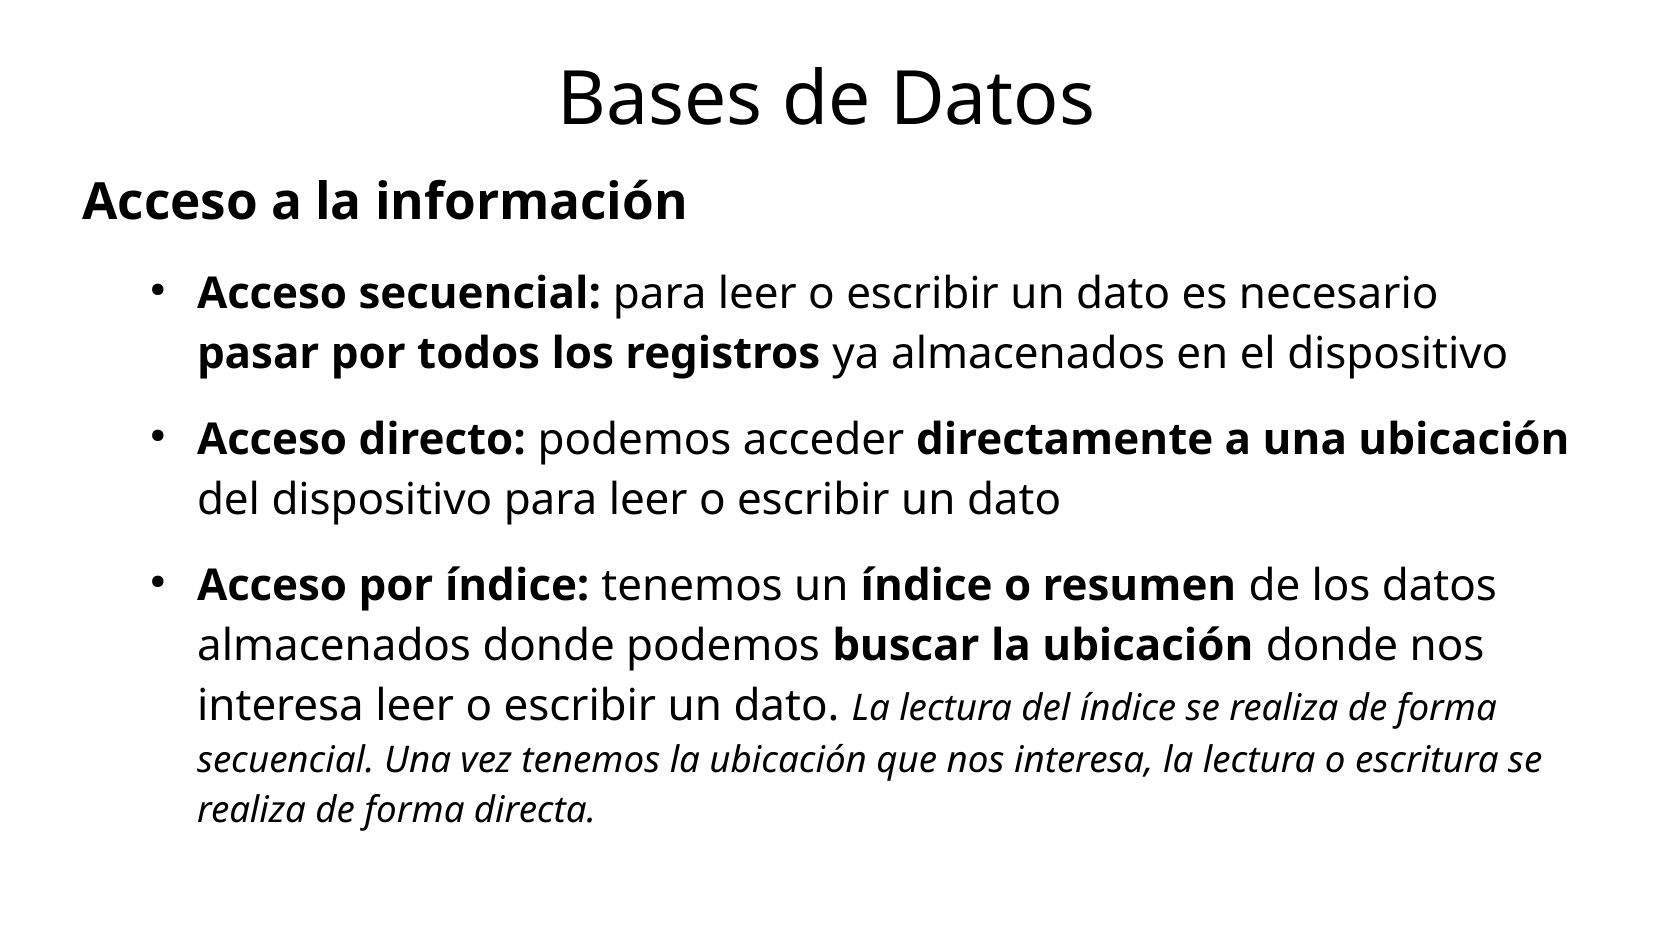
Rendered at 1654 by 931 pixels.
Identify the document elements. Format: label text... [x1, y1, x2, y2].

title Bases de Datos [82, 37, 1571, 154]
list Acceso a la información Acceso secuencial: para leer o escribir un dato es necesario pasar por todos los registros ya almacenados en el dispositivo Acceso directo: podemos acceder directamente a una ubicación del dispositivo para leer o escribir un dato Acceso por índice: tenemos un índice o resumen de los datos almacenados donde podemos buscar la ubicación donde nos interesa leer o escribir un dato. La lectura del índice se realiza de forma secuencial. Una vez tenemos la ubicación que nos interesa, la lectura o escritura se realiza de forma directa. [82, 165, 1571, 839]
